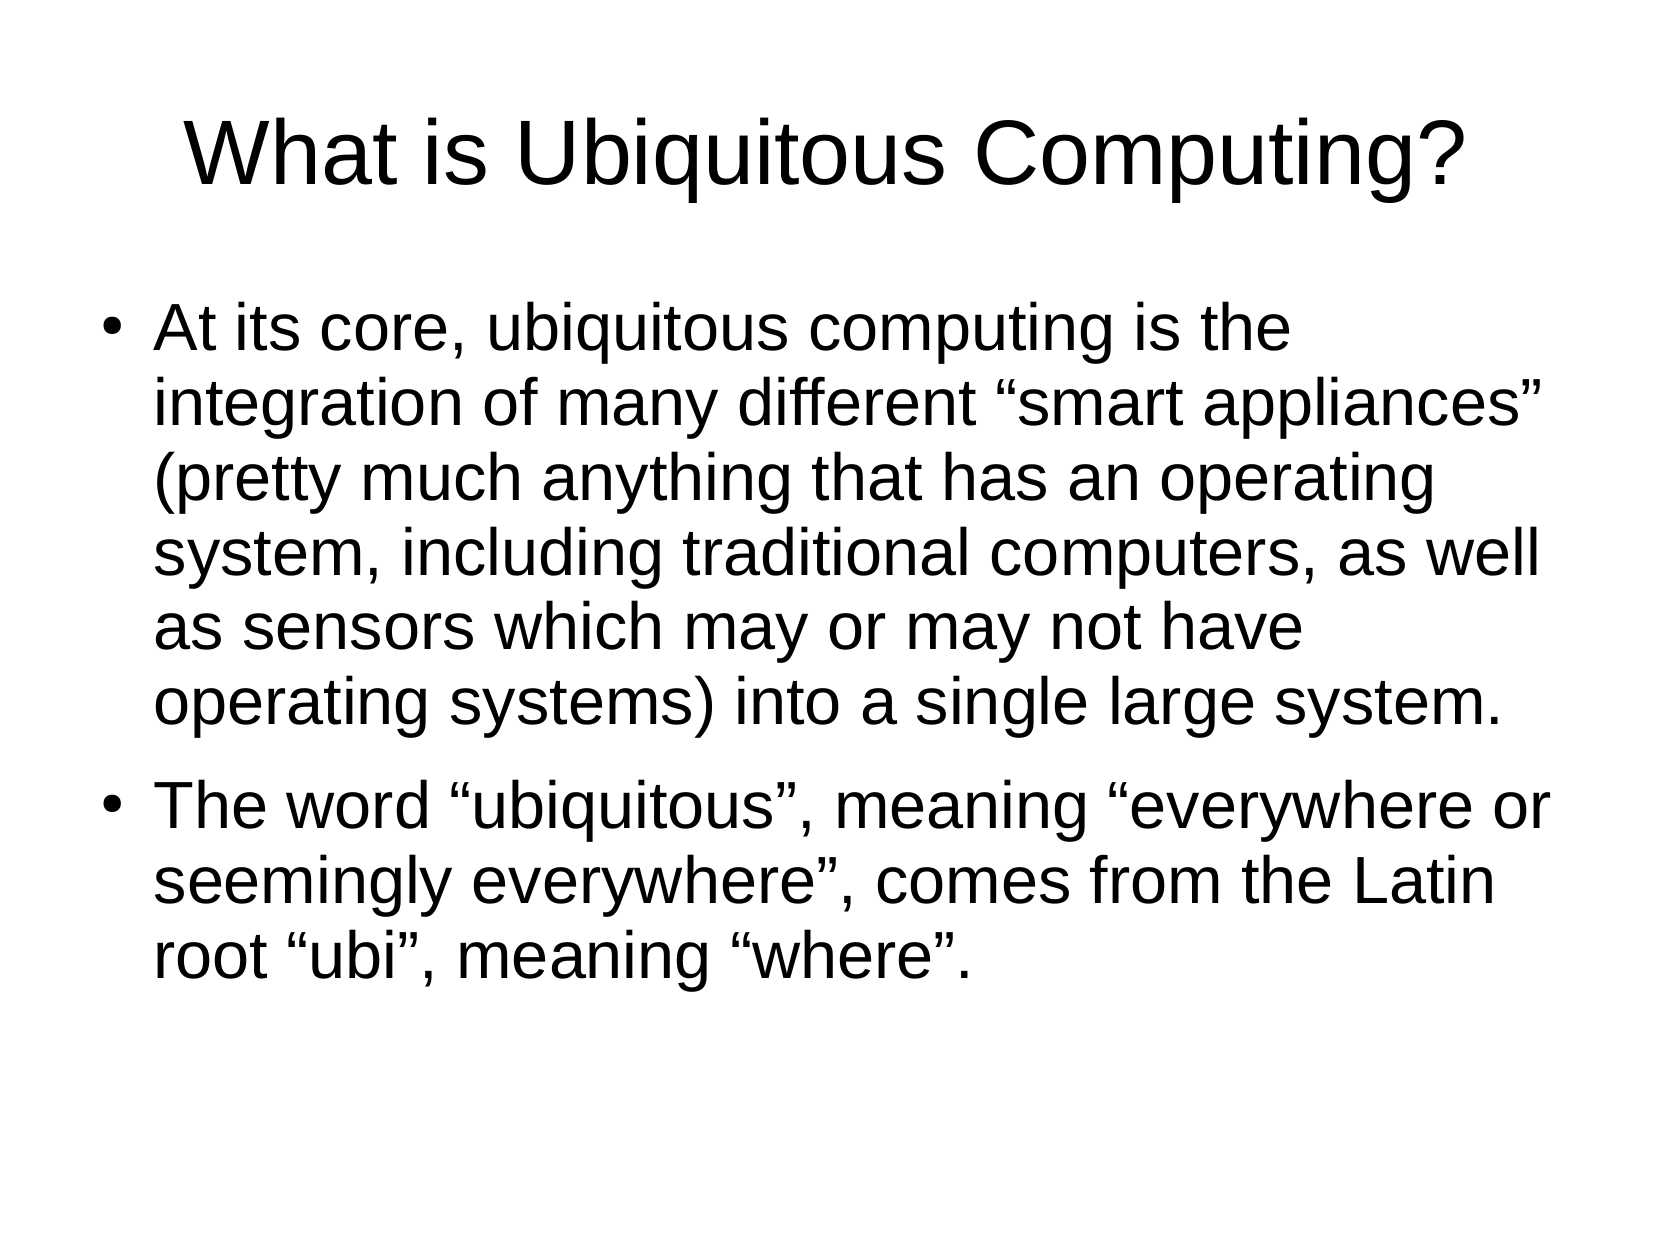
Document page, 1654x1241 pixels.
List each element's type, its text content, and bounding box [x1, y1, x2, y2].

title What is Ubiquitous Computing? [82, 49, 1571, 257]
list At its core, ubiquitous computing is the integration of many different “smart appliances” (pretty much anything that has an operating system, including traditional computers, as well as sensors which may or may not have operating systems) into a single large system. The word “ubiquitous”, meaning “everywhere or seemingly everywhere”, comes from the Latin root “ubi”, meaning “where”. [82, 290, 1571, 1010]
